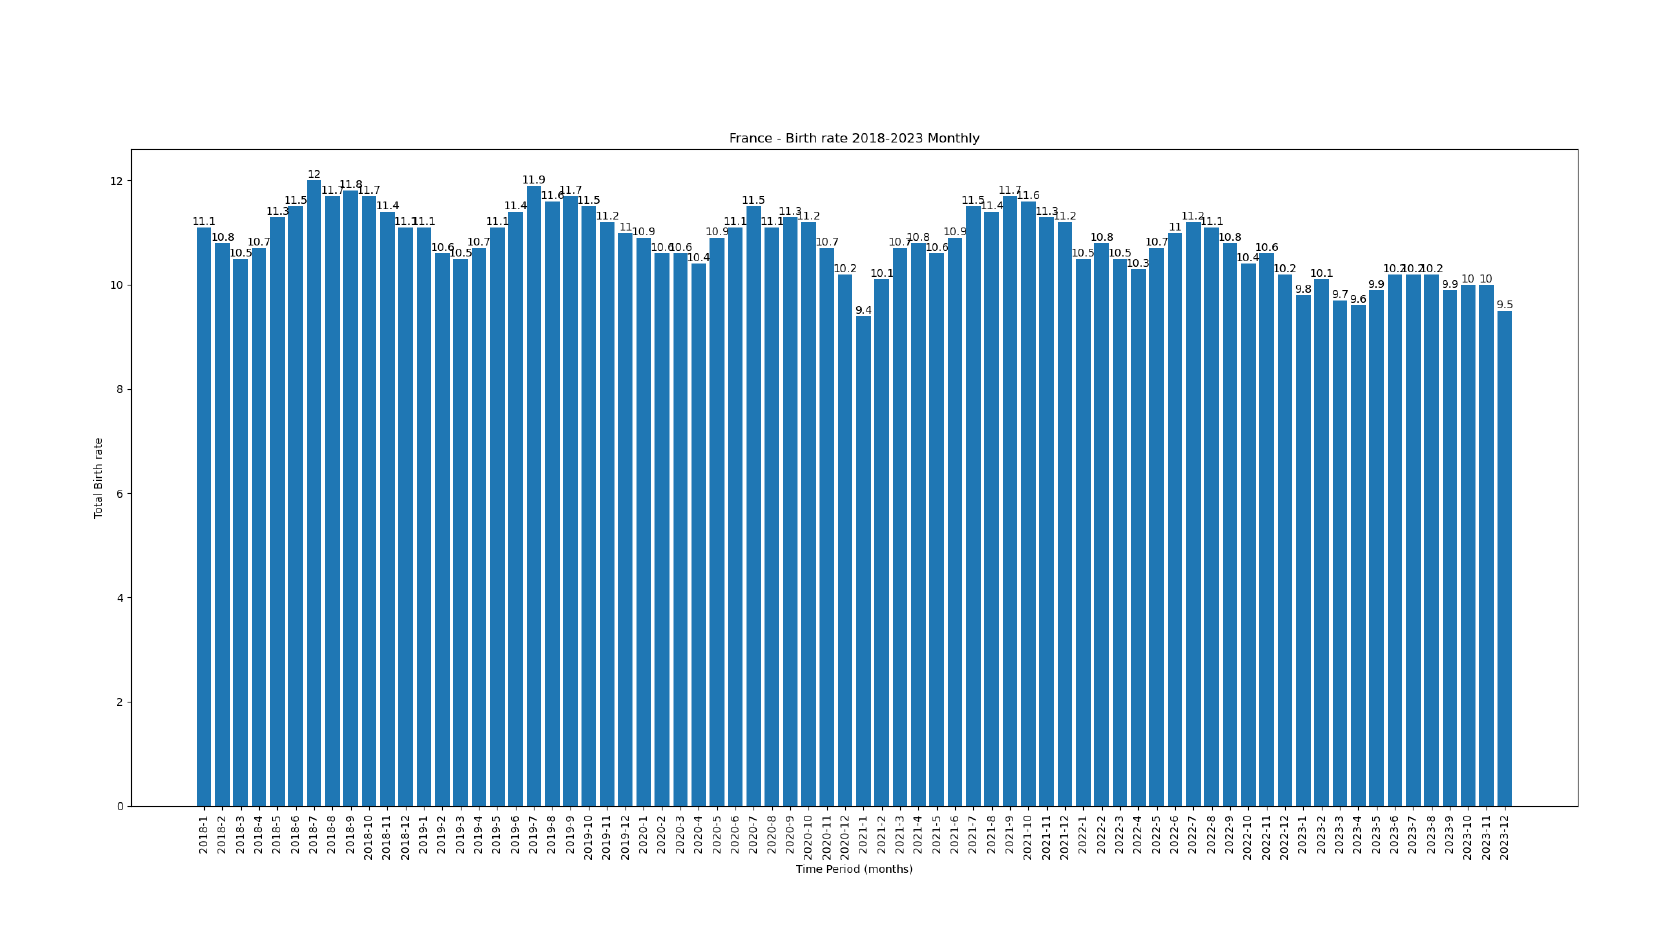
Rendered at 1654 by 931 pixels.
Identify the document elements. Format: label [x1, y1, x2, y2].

picture [82, 121, 1589, 886]
